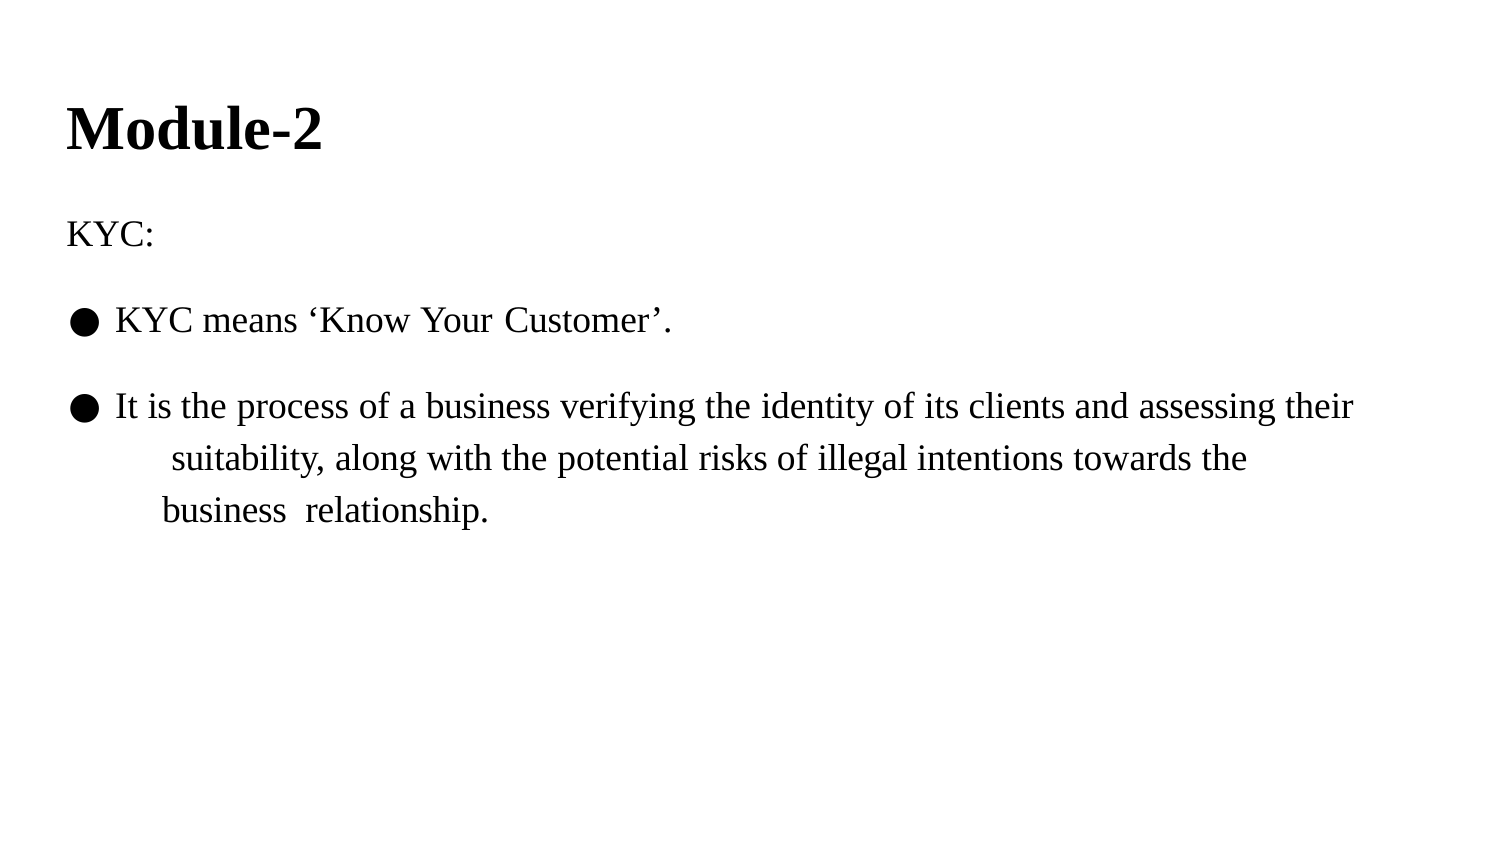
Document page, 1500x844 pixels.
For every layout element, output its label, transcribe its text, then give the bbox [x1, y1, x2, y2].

text_box KYC: KYC means ‘Know Your Customer’. It is the process of a business verifying the identity of its clients and assessing their suitability, along with the potential risks of illegal intentions towards the business relationship. [64, 207, 1361, 531]
title Module-2 [64, 84, 661, 207]
